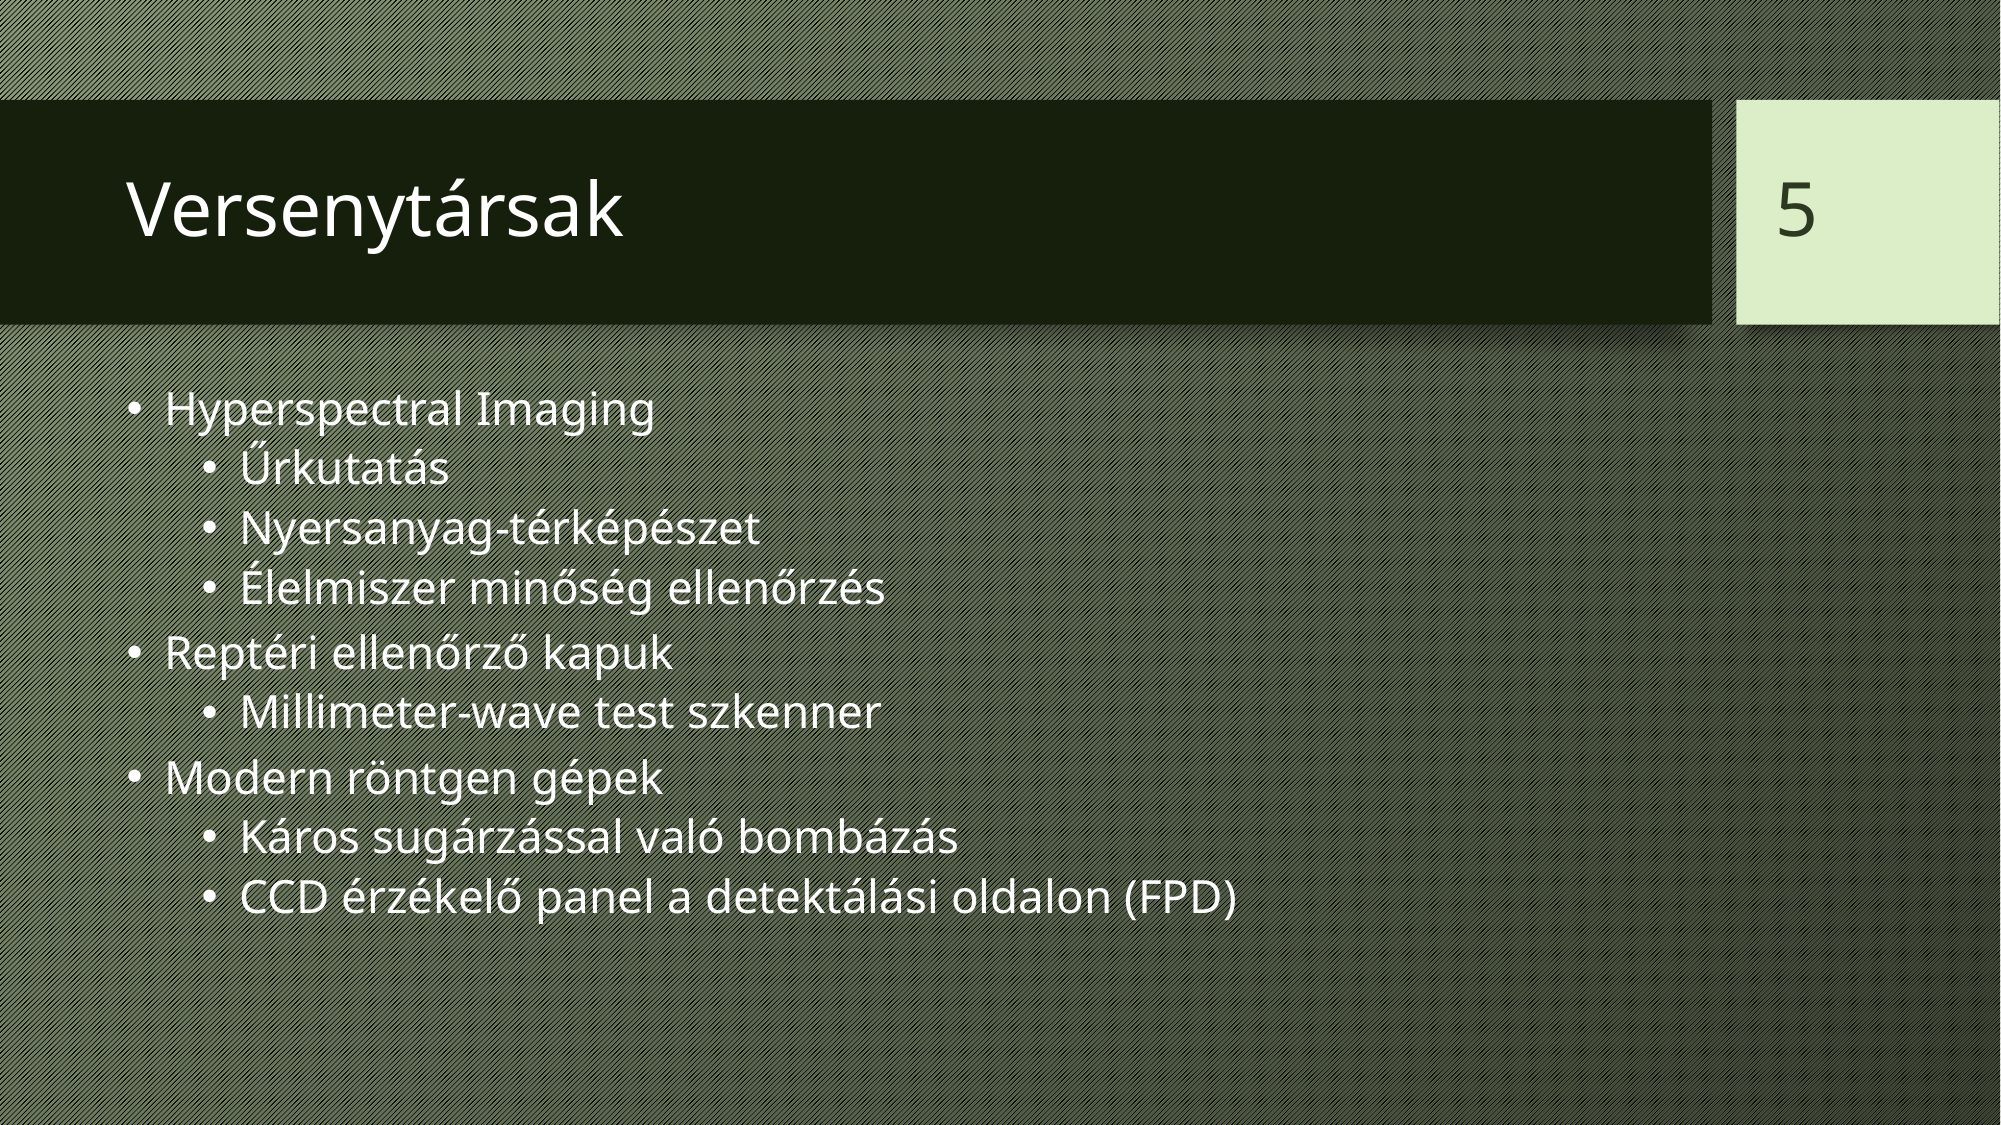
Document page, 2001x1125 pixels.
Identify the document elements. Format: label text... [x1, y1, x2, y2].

list Hyperspectral Imaging Űrkutatás Nyersanyag-térképészet Élelmiszer minőség ellenőrzés Reptéri ellenőrző kapuk Millimeter-wave test szkenner Modern röntgen gépek Káros sugárzással való bombázás CCD érzékelő panel a detektálási oldalon (FPD) [111, 383, 1689, 1066]
title Versenytársak [111, 123, 1689, 301]
text_box <number> [1760, 123, 1950, 303]
picture [0, 0, 2001, 1125]
